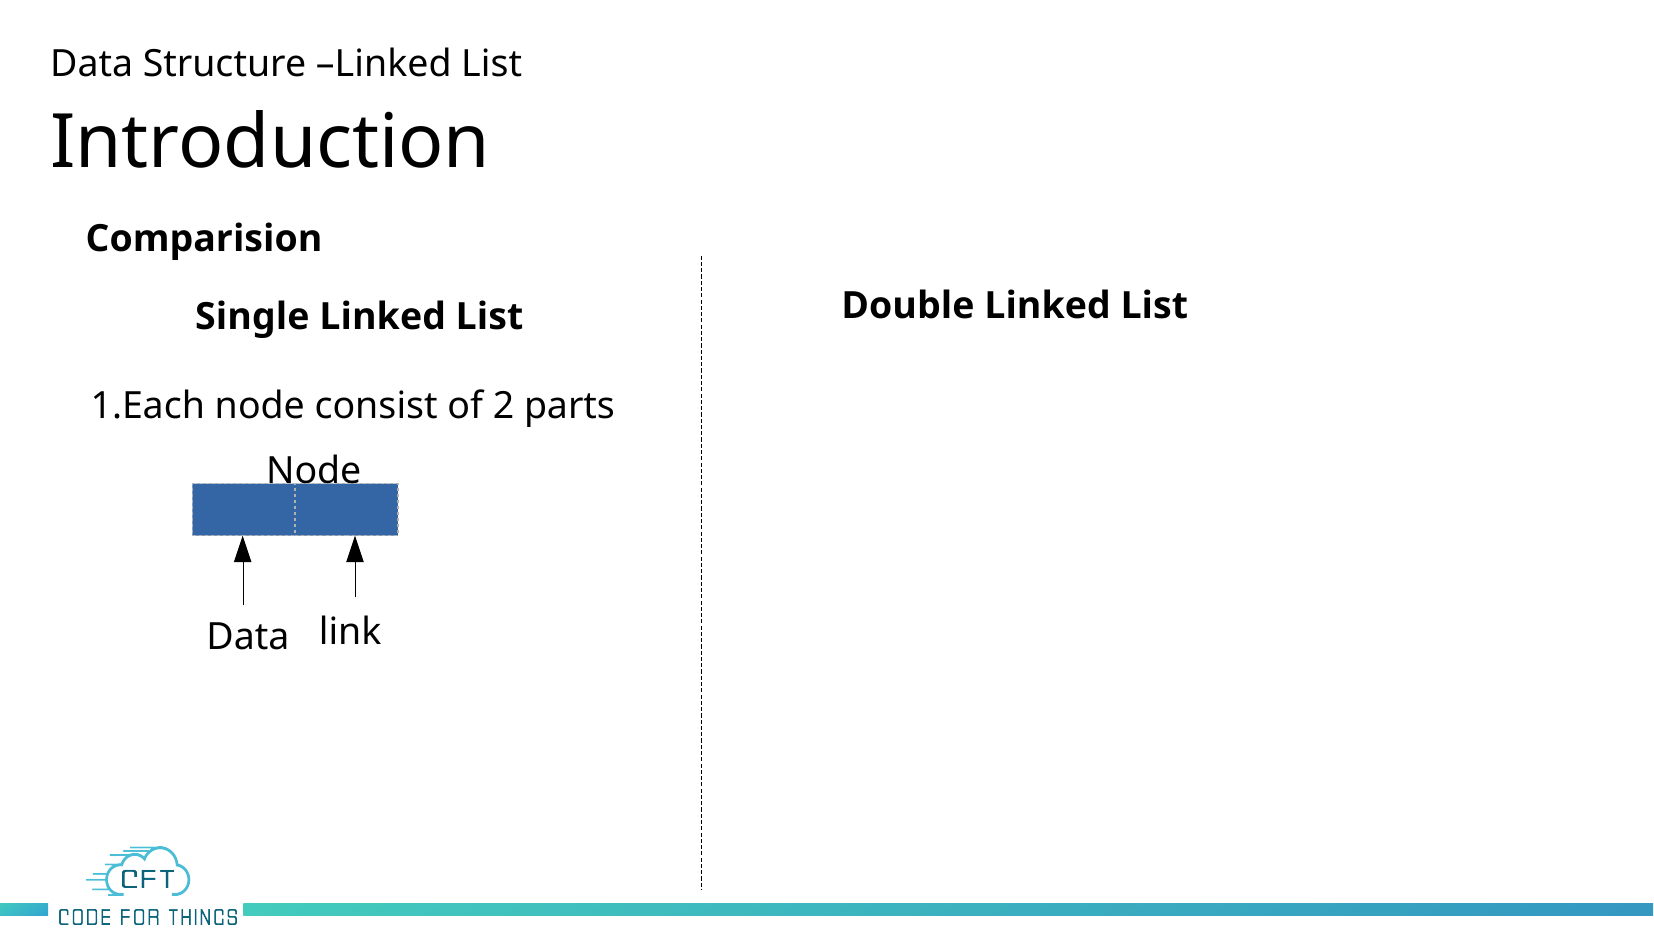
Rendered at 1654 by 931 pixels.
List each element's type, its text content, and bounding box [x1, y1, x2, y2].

text_box 1.Each node consist of 2 parts [66, 370, 686, 437]
text_box link [303, 597, 407, 656]
picture [59, 846, 237, 925]
text_box Node [251, 436, 385, 483]
text_box Comparision [70, 203, 391, 306]
text_box [192, 483, 398, 536]
title Data Structure –Linked List Introduction [50, 35, 1202, 190]
text_box Data [191, 601, 319, 661]
text_box Single Linked List [180, 281, 603, 343]
text_box Double Linked List [826, 271, 1394, 350]
